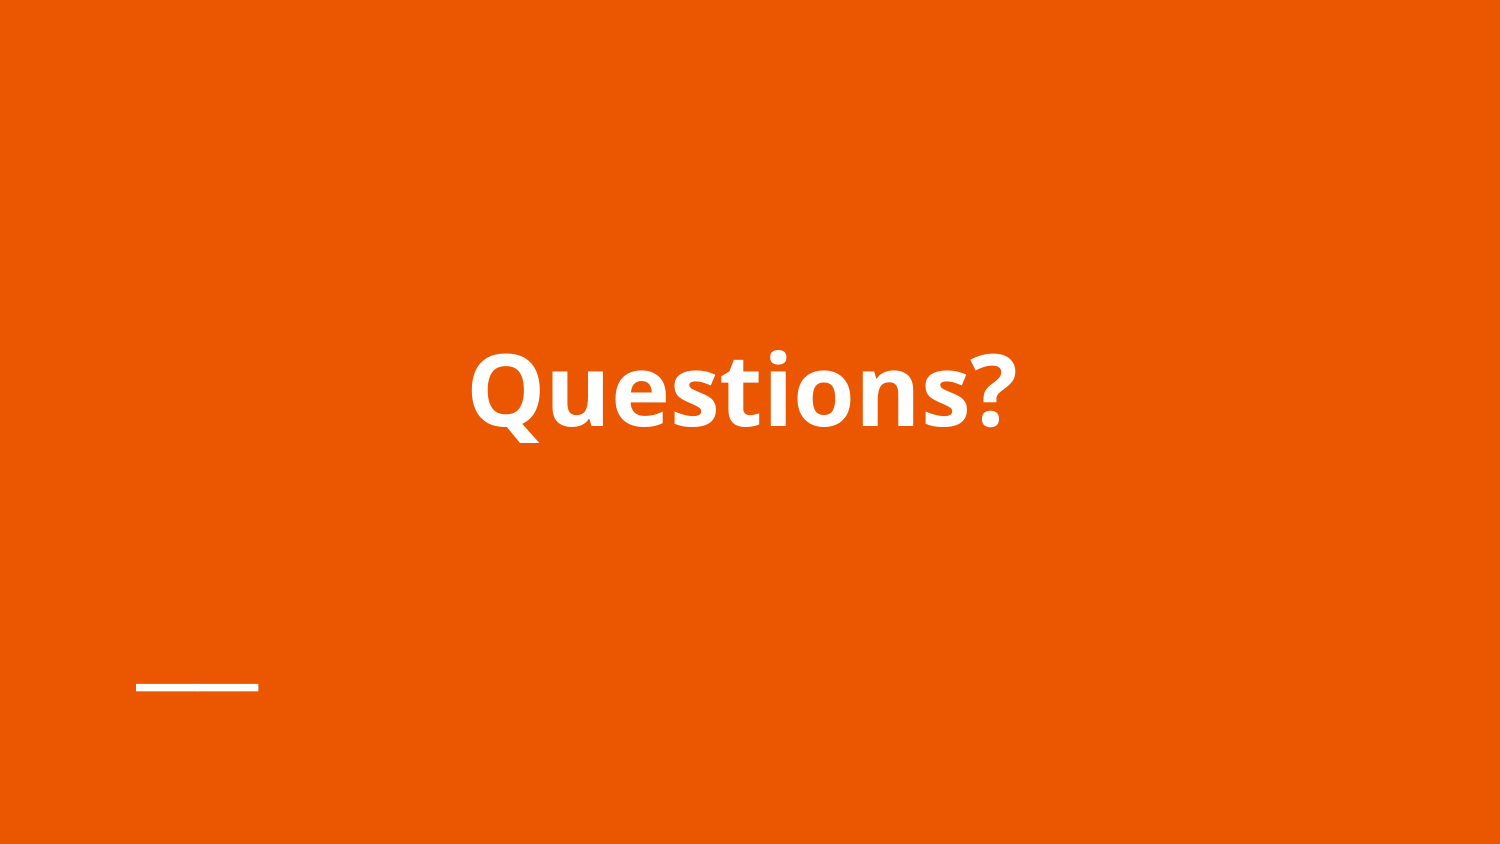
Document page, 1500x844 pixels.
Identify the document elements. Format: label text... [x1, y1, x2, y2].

title Questions? [119, 141, 1366, 632]
